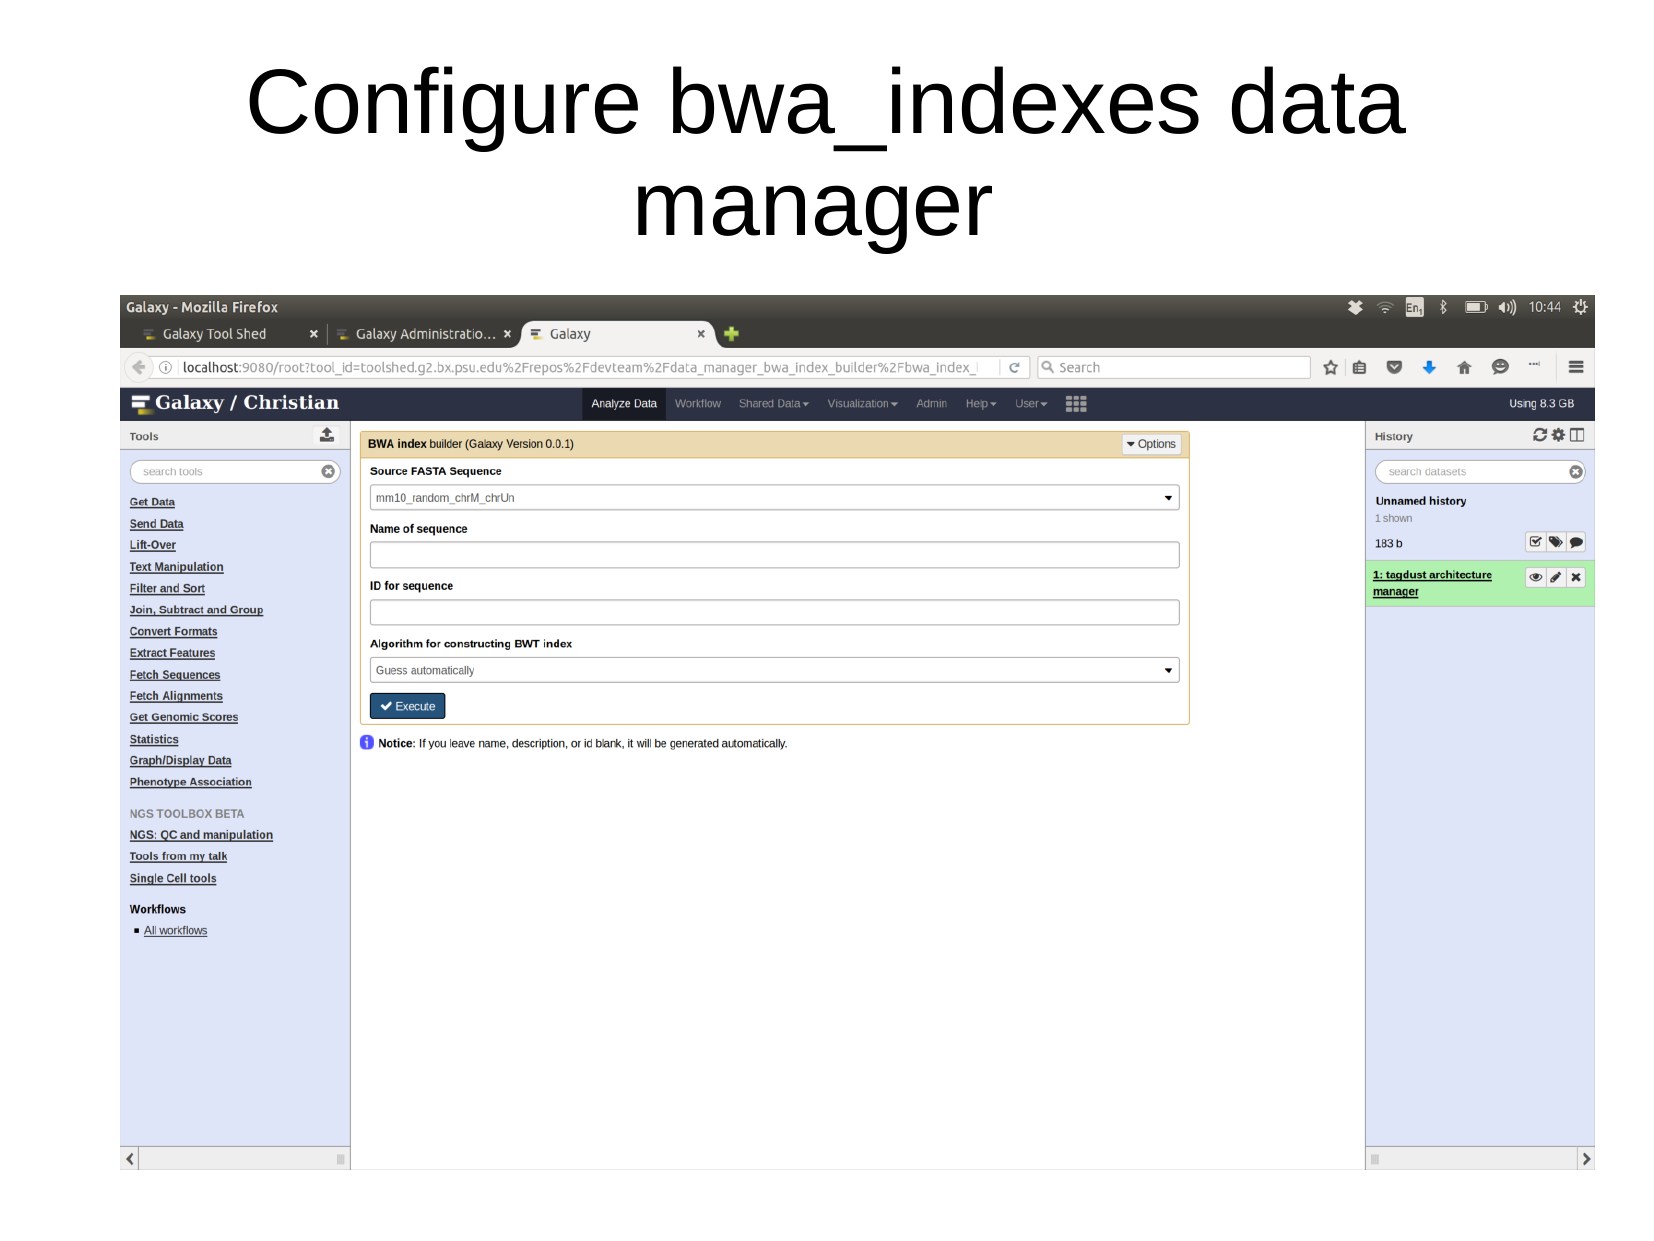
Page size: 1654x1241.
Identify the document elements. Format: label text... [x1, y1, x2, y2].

picture [120, 295, 1595, 1170]
title Configure bwa_indexes data manager [82, 49, 1571, 257]
